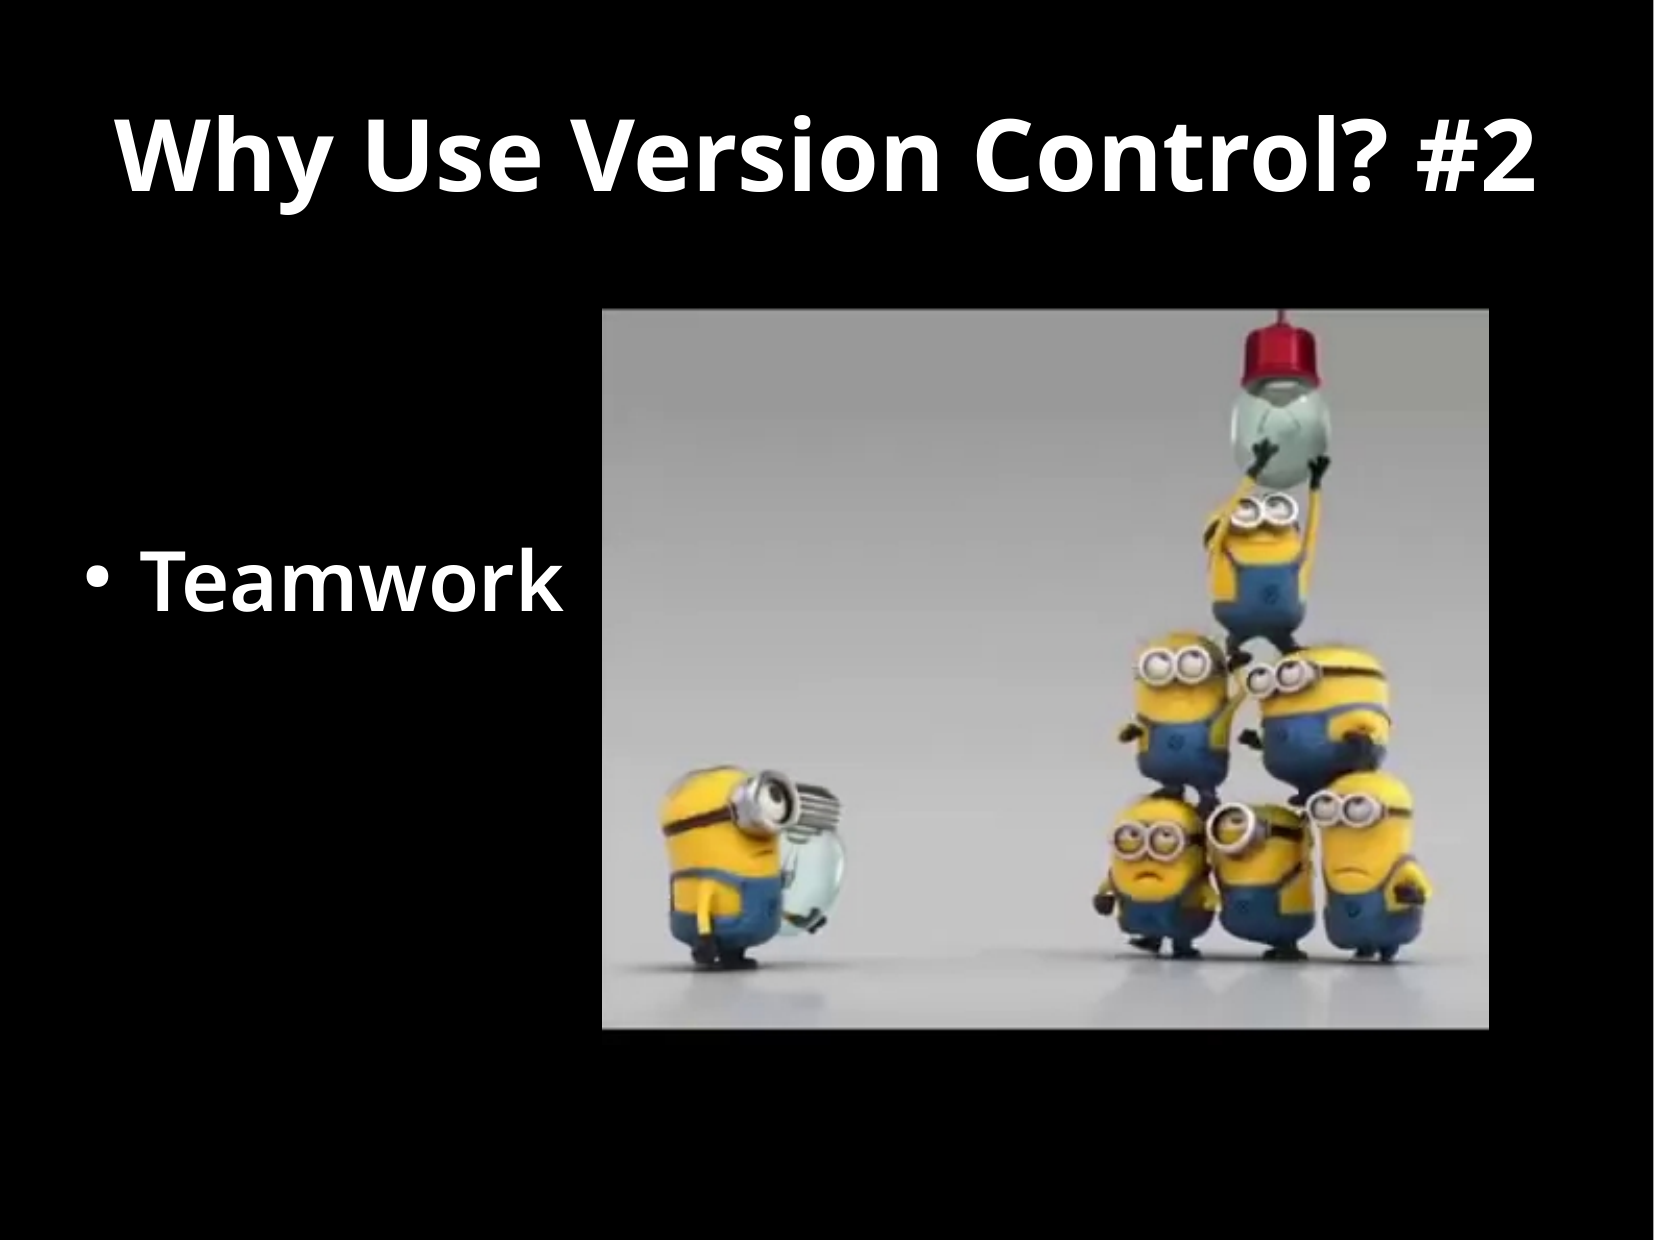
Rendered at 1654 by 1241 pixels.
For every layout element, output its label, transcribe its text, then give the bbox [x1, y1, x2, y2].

picture [602, 307, 1489, 1045]
title Why Use Version Control? #2 [82, 49, 1571, 257]
text_box Teamwork [82, 515, 602, 756]
